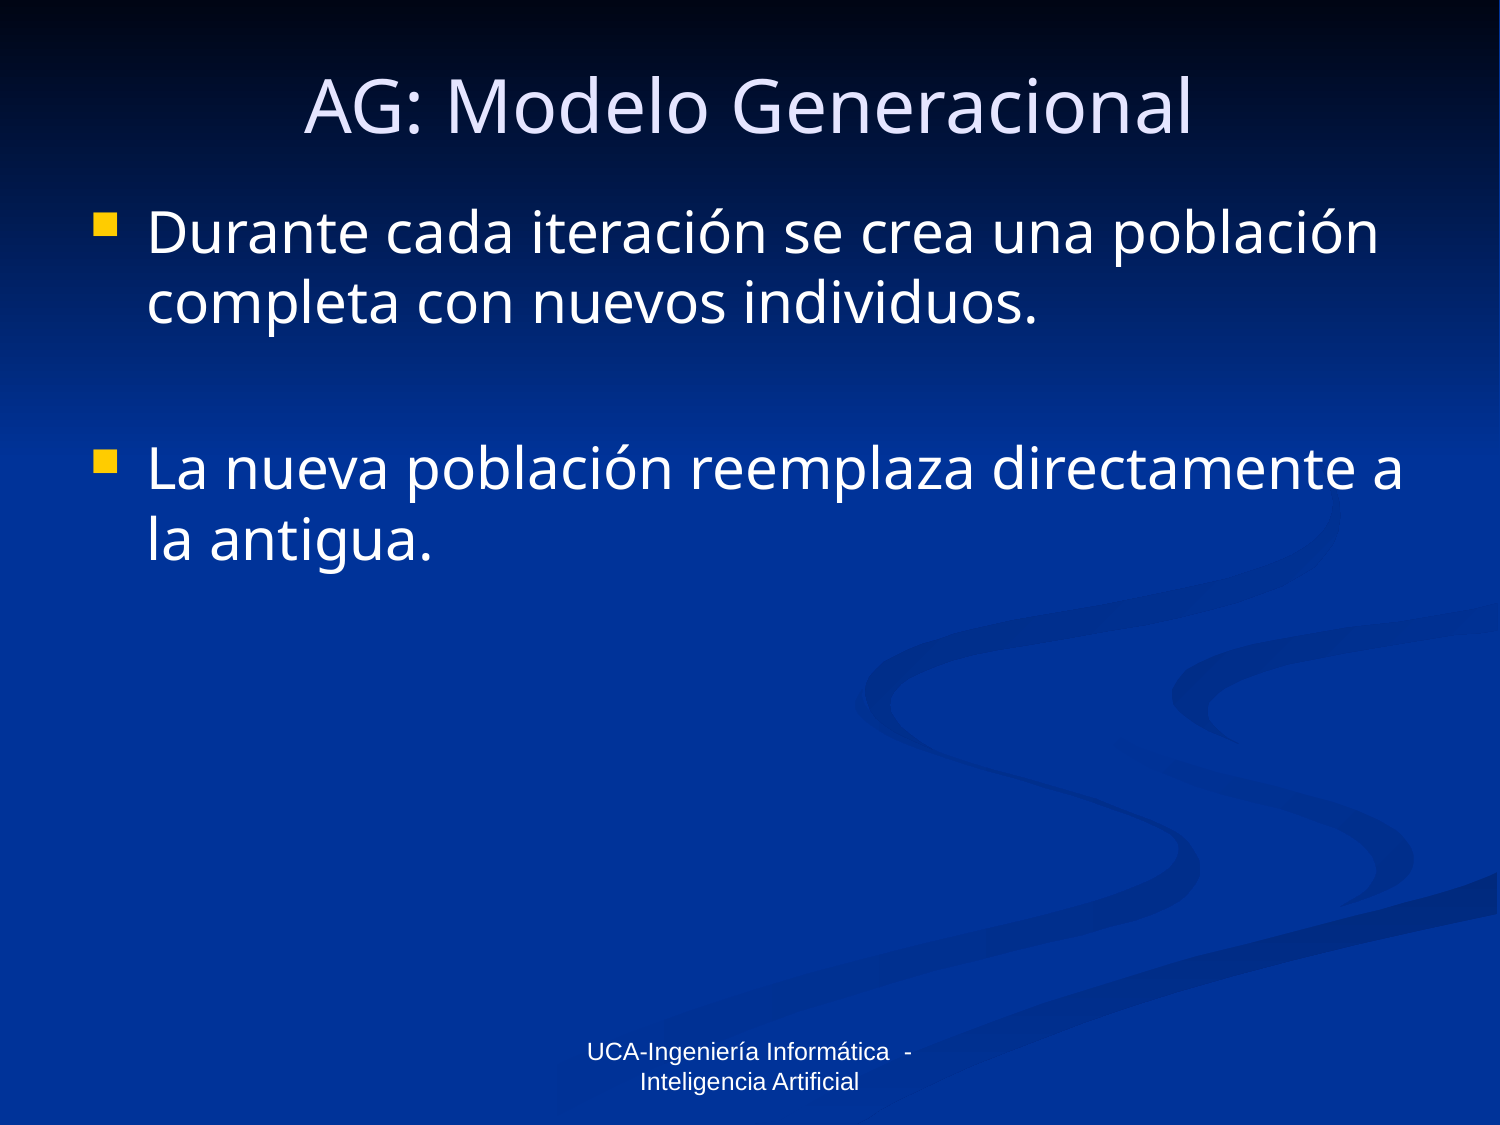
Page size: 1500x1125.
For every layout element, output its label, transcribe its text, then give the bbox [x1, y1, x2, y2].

list Durante cada iteración se crea una población completa con nuevos individuos. La nueva población reemplaza directamente a la antigua. [75, 187, 1425, 1005]
title AG: Modelo Generacional [75, 45, 1425, 163]
footer UCA-Ingeniería Informática - Inteligencia Artificial [512, 1025, 988, 1104]
